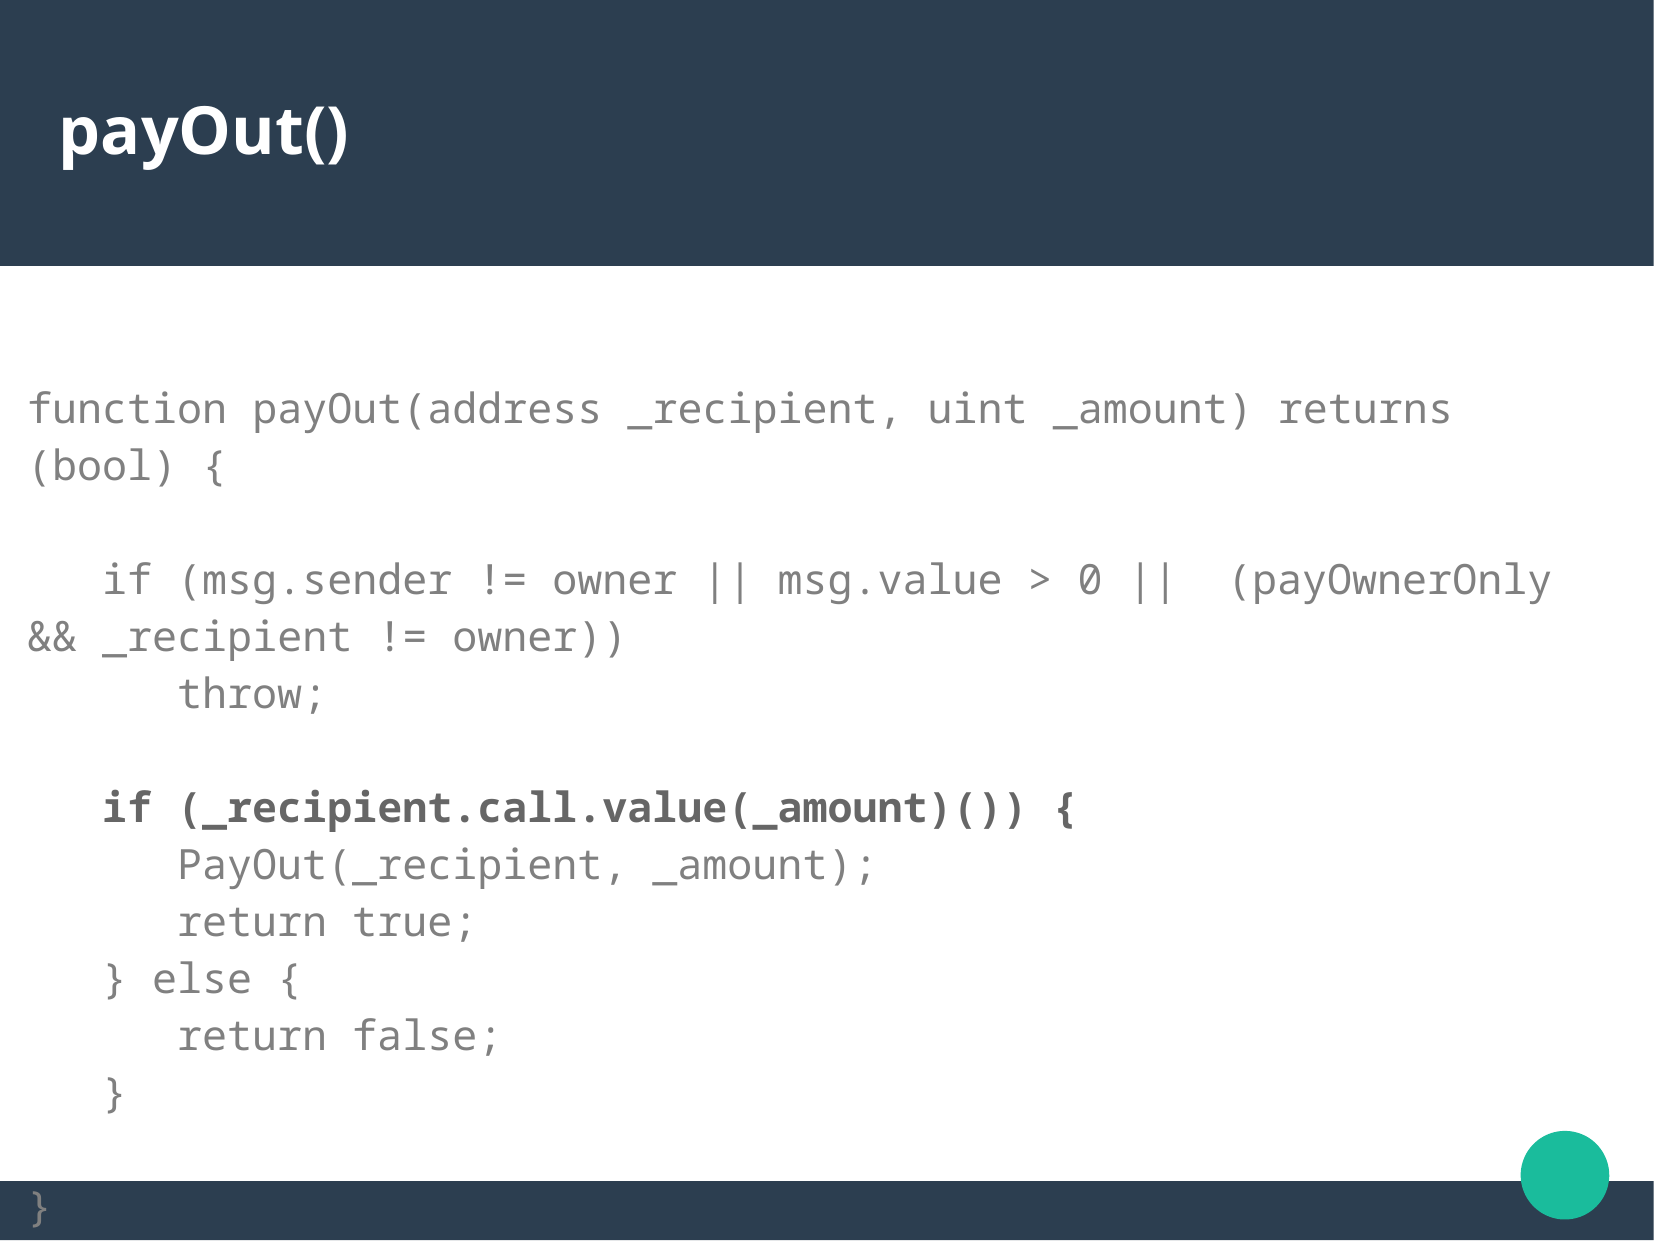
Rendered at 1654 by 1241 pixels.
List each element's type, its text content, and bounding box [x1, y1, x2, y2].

text_box function payOut(address _recipient, uint _amount) returns (bool) { if (msg.sender != owner || msg.value > 0 || (payOwnerOnly && _recipient != owner)) throw; if (_recipient.call.value(_amount)()) { PayOut(_recipient, _amount); return true; } else { return false; } } [12, 371, 1642, 1055]
title payOut() [59, 49, 1595, 207]
